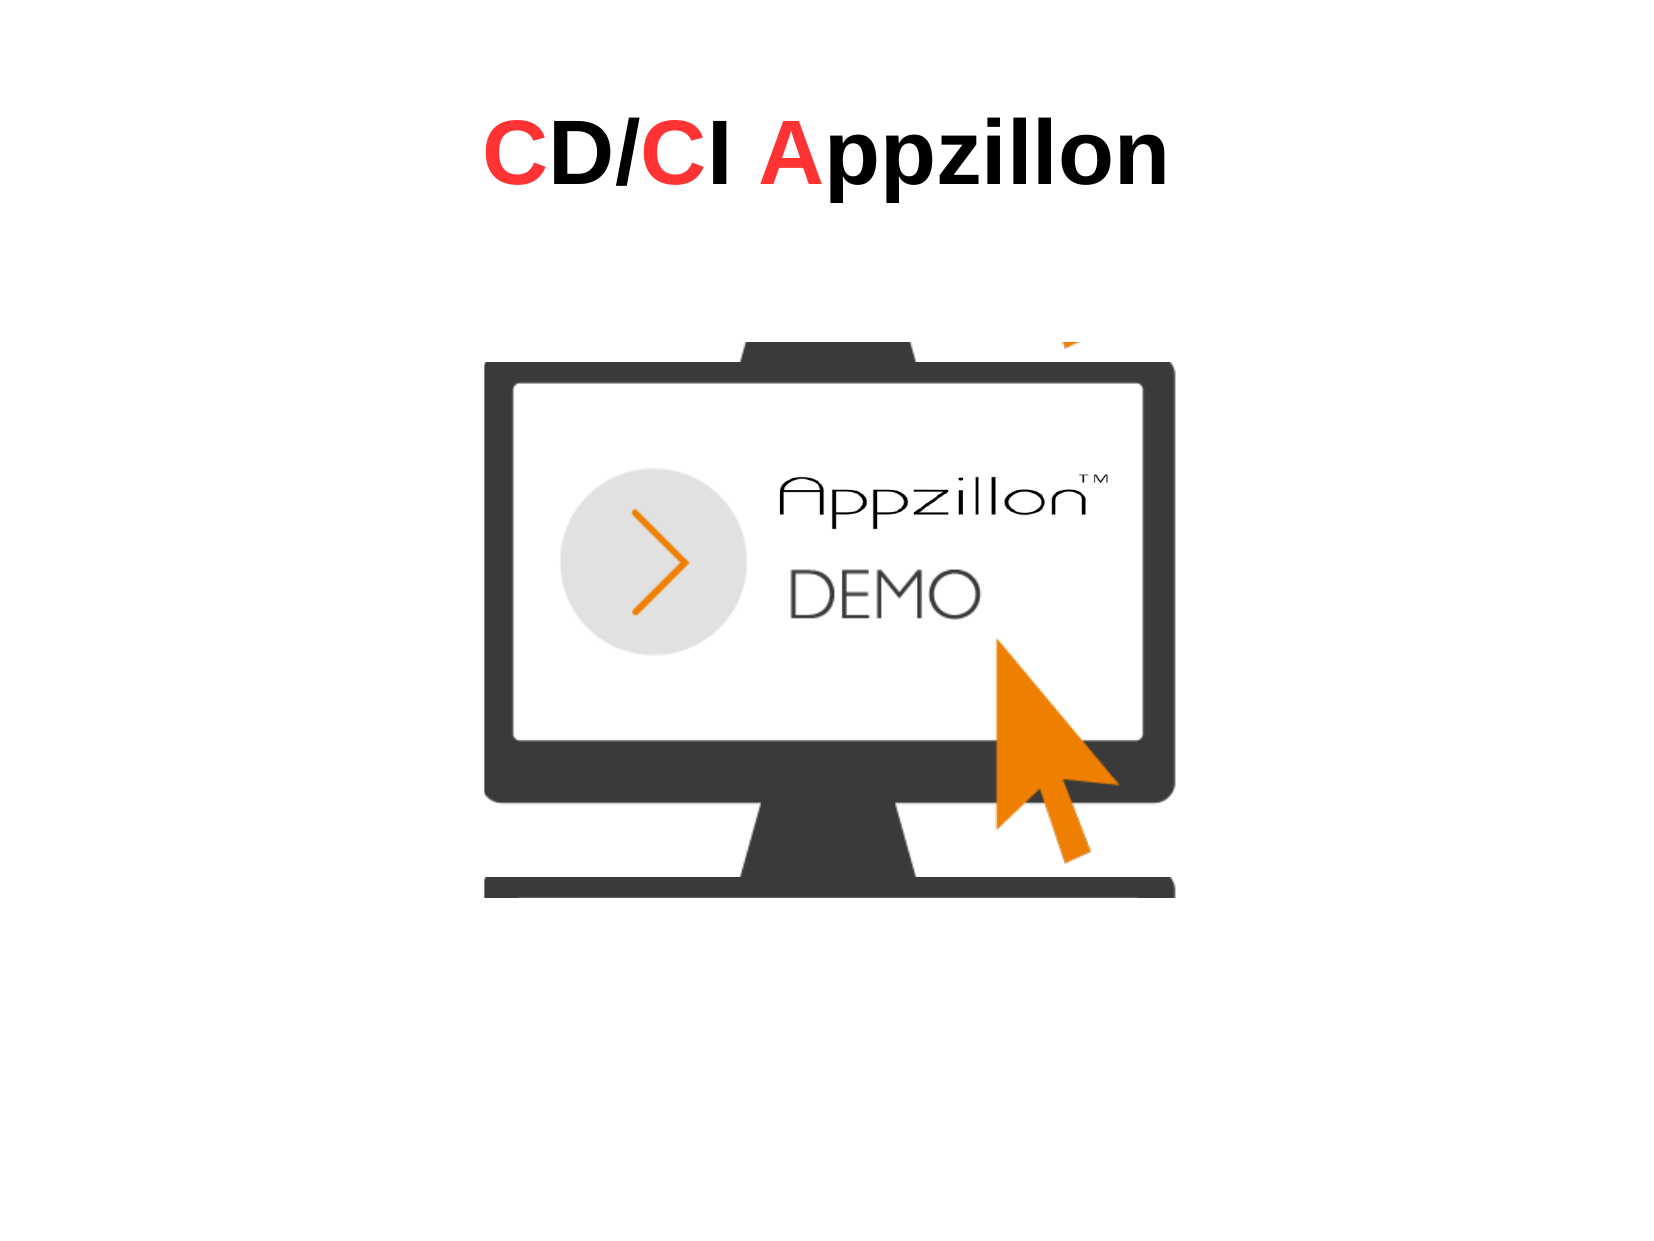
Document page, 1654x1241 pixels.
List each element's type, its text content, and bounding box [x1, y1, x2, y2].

picture [753, 442, 1134, 562]
subtitle [484, 342, 1182, 898]
title CD/CI Appzillon [82, 49, 1571, 257]
